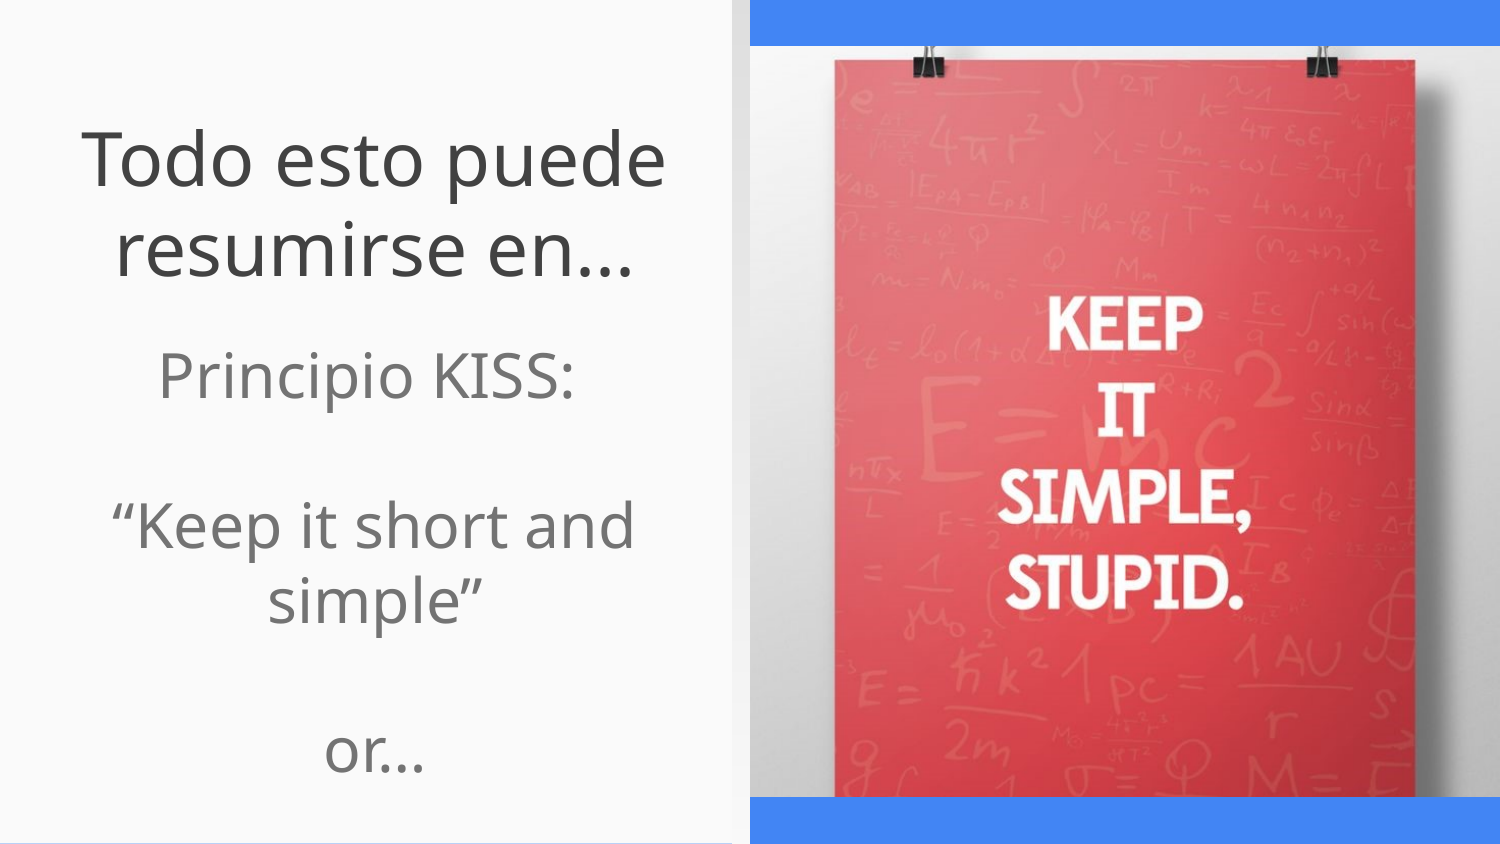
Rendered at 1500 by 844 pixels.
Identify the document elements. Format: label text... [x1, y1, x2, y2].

subtitle Principio KISS: “Keep it short and simple” or… [43, 320, 708, 797]
picture [750, 46, 1500, 797]
title Todo esto puede resumirse en... [43, 62, 708, 306]
